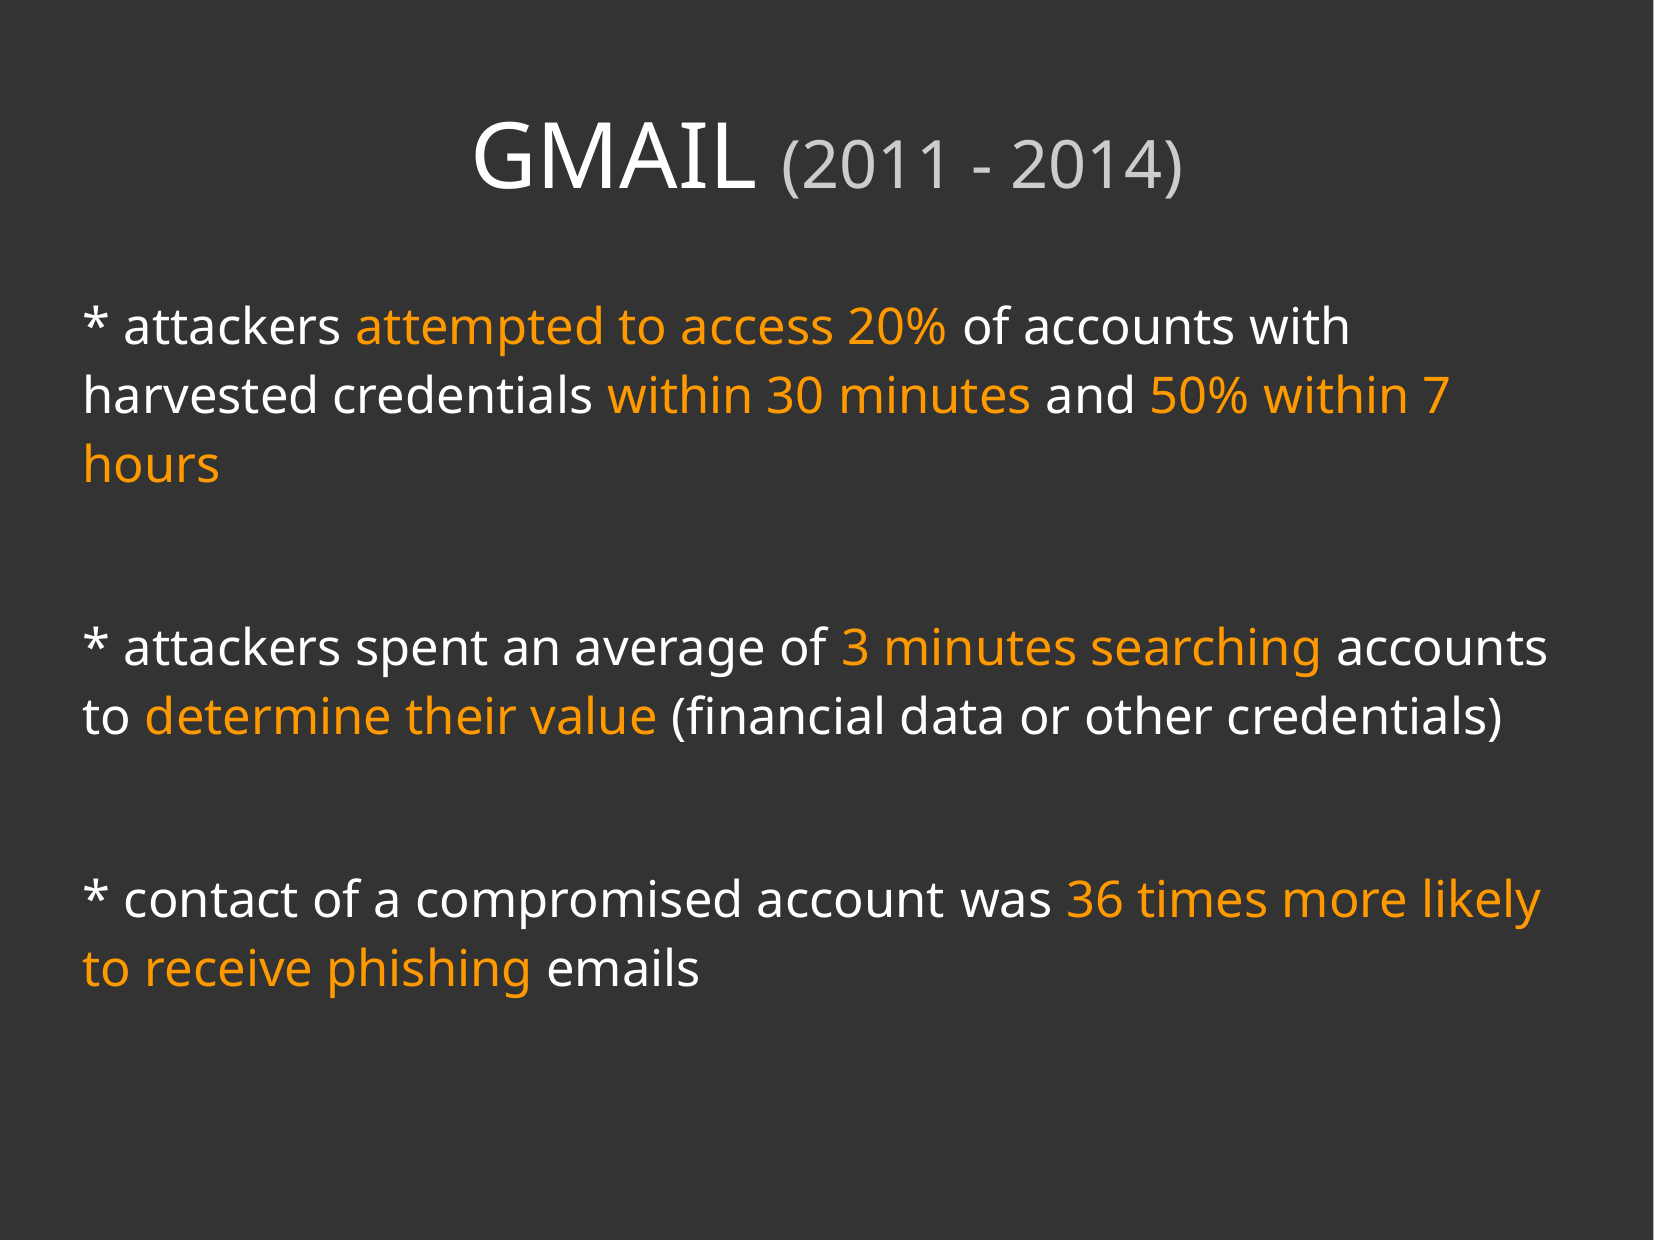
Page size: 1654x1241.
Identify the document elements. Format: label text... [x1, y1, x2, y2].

title GMAIL (2011 - 2014) [82, 49, 1571, 257]
list * attackers attempted to access 20% of accounts with harvested credentials within 30 minutes and 50% within 7 hours * attackers spent an average of 3 minutes searching accounts to determine their value (financial data or other credentials) * contact of a compromised account was 36 times more likely to receive phishing emails [82, 290, 1571, 1010]
